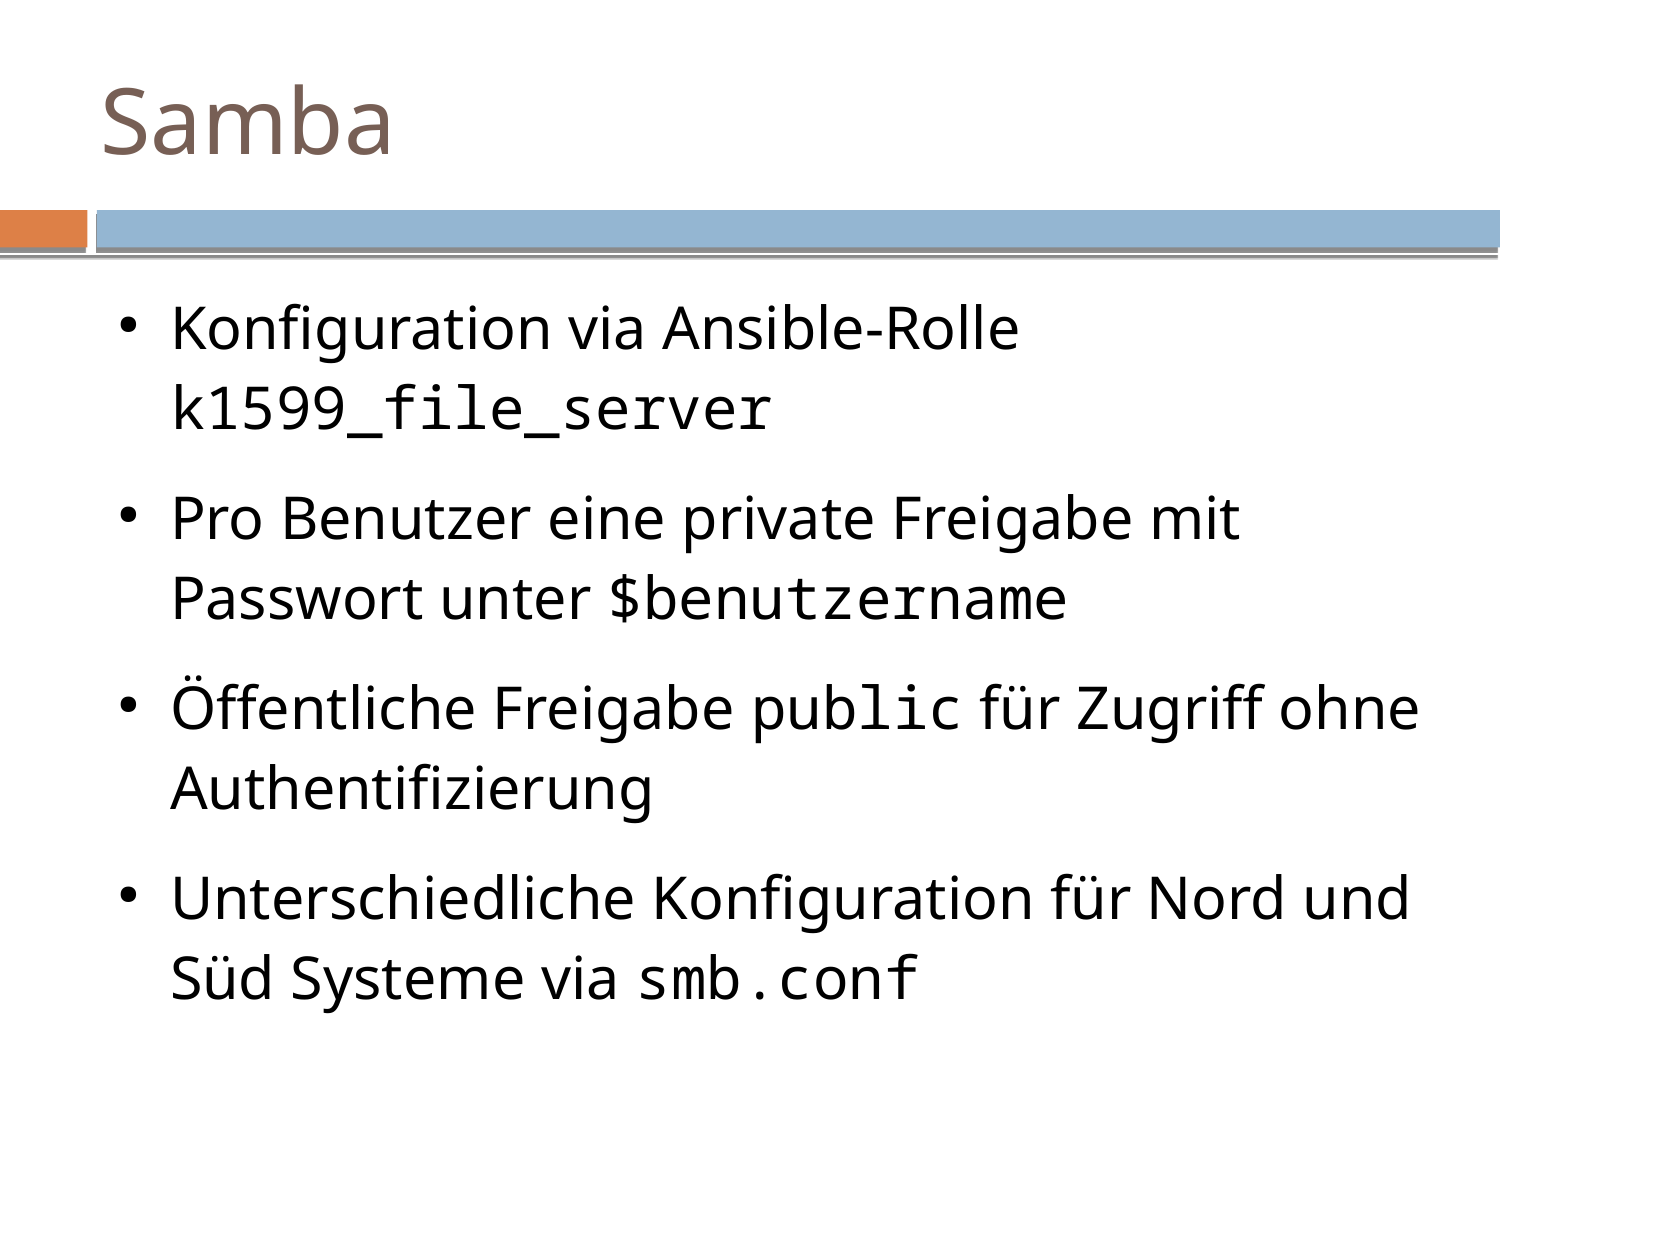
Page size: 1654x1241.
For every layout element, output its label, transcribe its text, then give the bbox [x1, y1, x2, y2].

list Konfiguration via Ansible-Rolle k1599_file_server Pro Benutzer eine private Freigabe mit Passwort unter $benutzername Öffentliche Freigabe public für Zugriff ohne Authentifizierung Unterschiedliche Konfiguration für Nord und Süd Systeme via smb.conf [100, 286, 1438, 1024]
title Samba [100, 11, 1607, 226]
